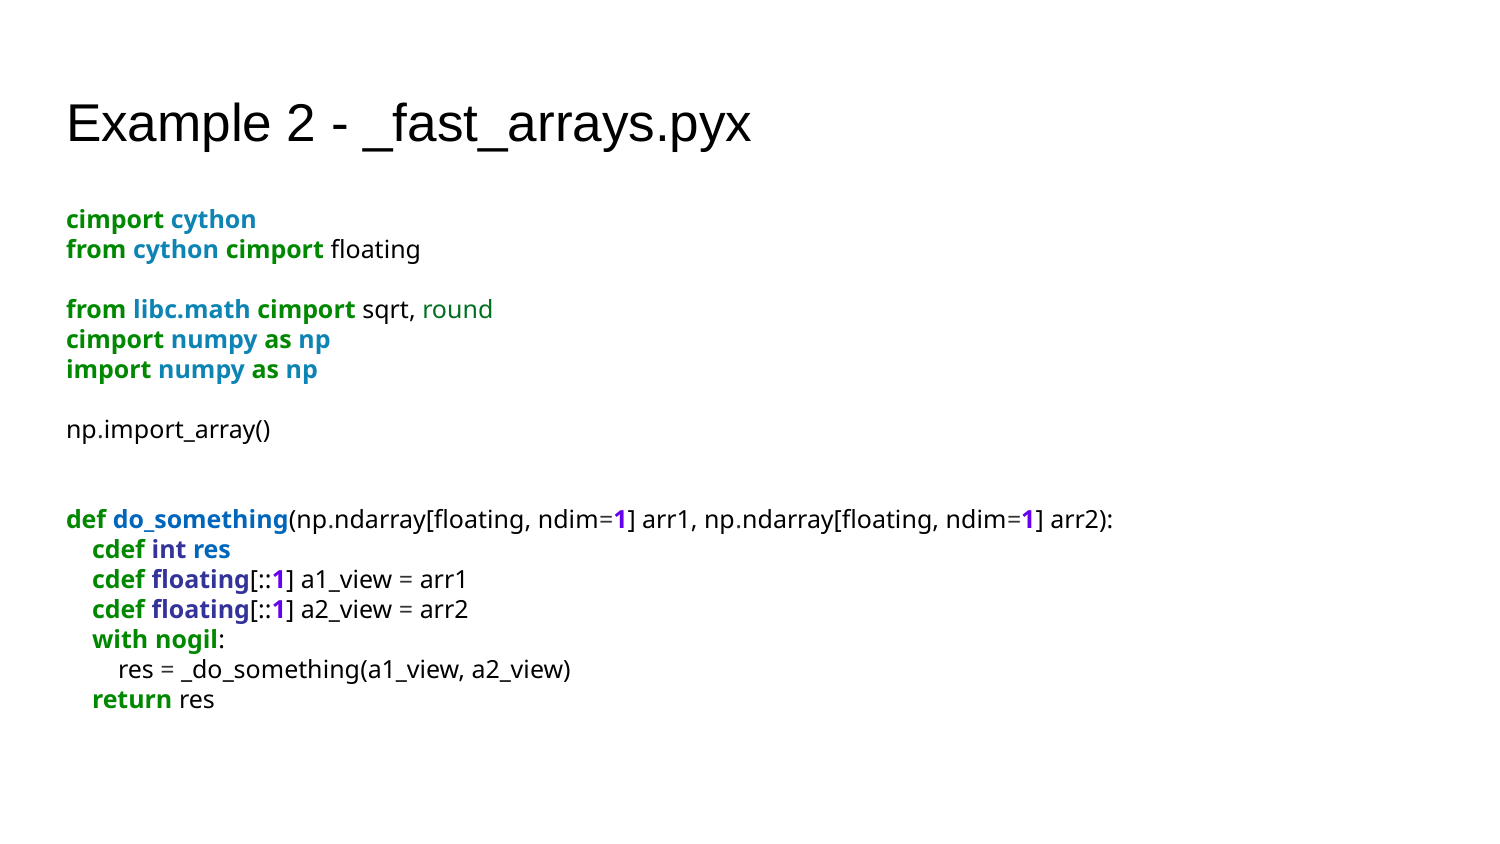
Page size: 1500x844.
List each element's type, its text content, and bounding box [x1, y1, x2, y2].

title Example 2 - _fast_arrays.pyx [51, 72, 1449, 167]
list cimport cython from cython cimport floating from libc.math cimport sqrt, round cimport numpy as np import numpy as np np.import_array() def do_something(np.ndarray[floating, ndim=1] arr1, np.ndarray[floating, ndim=1] arr2): cdef int res cdef floating[::1] a1_view = arr1 cdef floating[::1] a2_view = arr2 with nogil: res = _do_something(a1_view, a2_view) return res [51, 189, 1449, 750]
